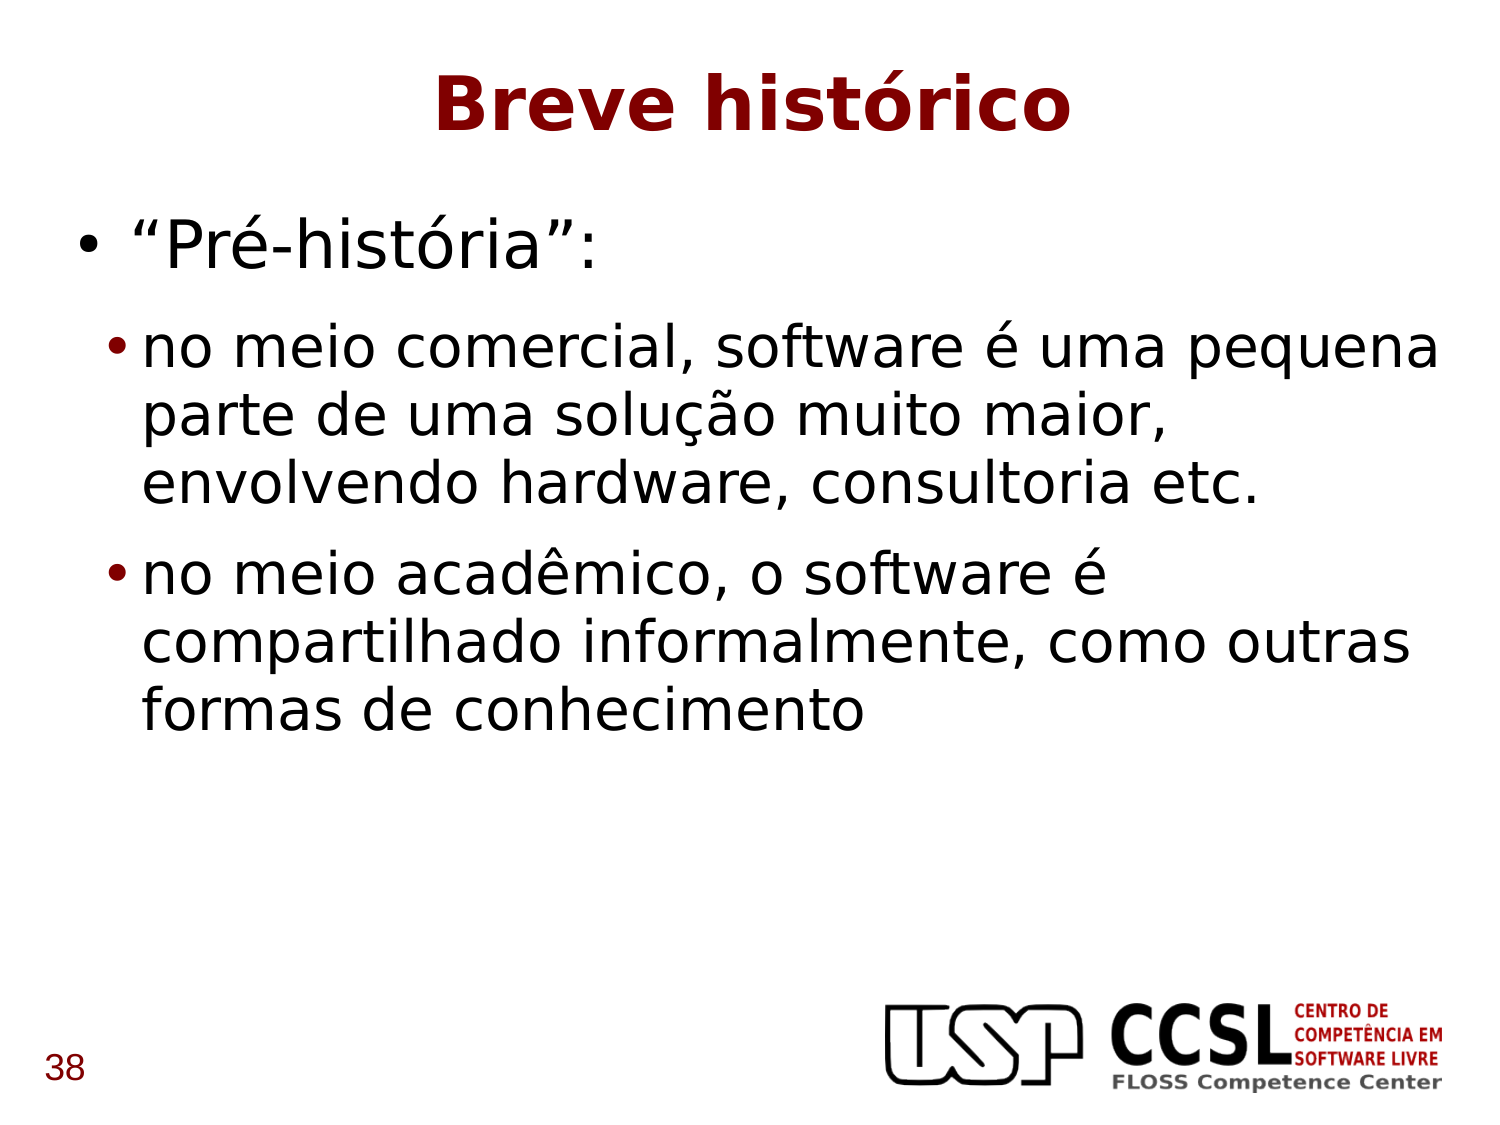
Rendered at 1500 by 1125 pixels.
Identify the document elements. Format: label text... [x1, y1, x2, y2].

picture [885, 1003, 1442, 1093]
list “Pré-história”: no meio comercial, software é uma pequena parte de uma solução muito maior, envolvendo hardware, consultoria etc. no meio acadêmico, o software é compartilhado informalmente, como outras formas de conhecimento [59, 206, 1447, 950]
title Breve histórico [59, 29, 1447, 180]
